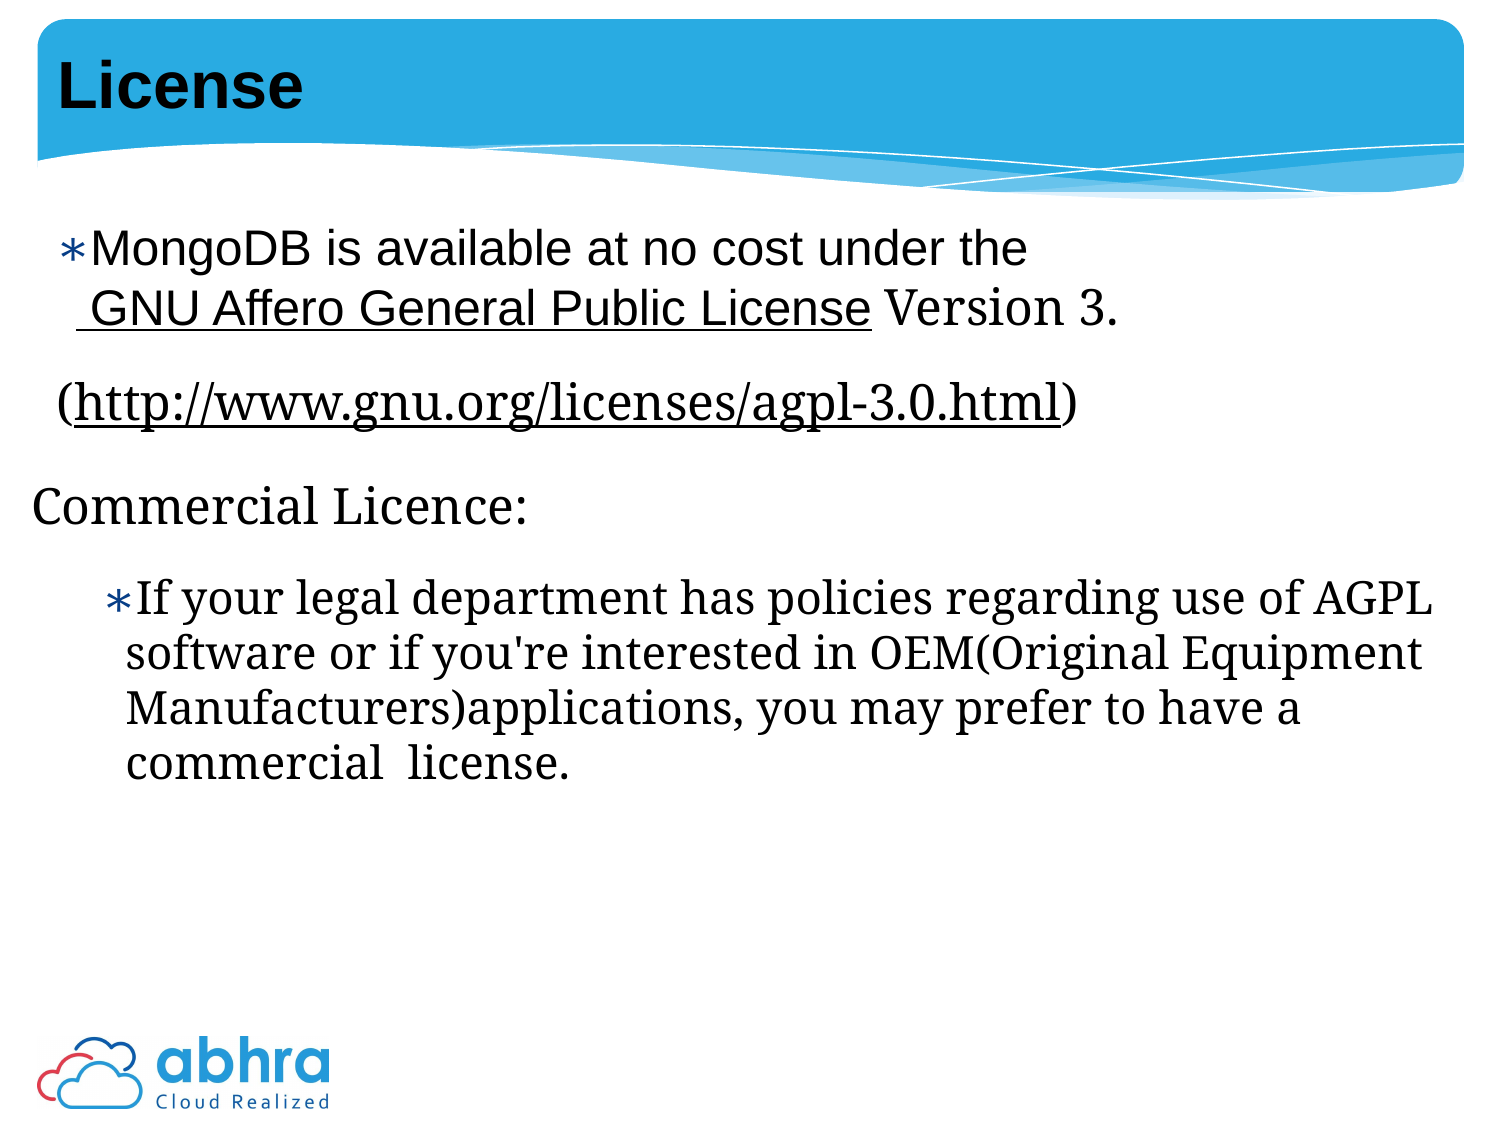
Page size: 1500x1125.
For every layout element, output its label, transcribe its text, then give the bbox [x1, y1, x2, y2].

picture [37, 1036, 329, 1109]
list MongoDB is available at no cost under the GNU Affero General Public License Version 3. (http://www.gnu.org/licenses/agpl-3.0.html) Commercial Licence: If your legal department has policies regarding use of AGPL software or if you're interested in OEM(Original Equipment Manufacturers)applications, you may prefer to have a commercial license. [15, 200, 1481, 1005]
title License [42, 19, 1459, 145]
